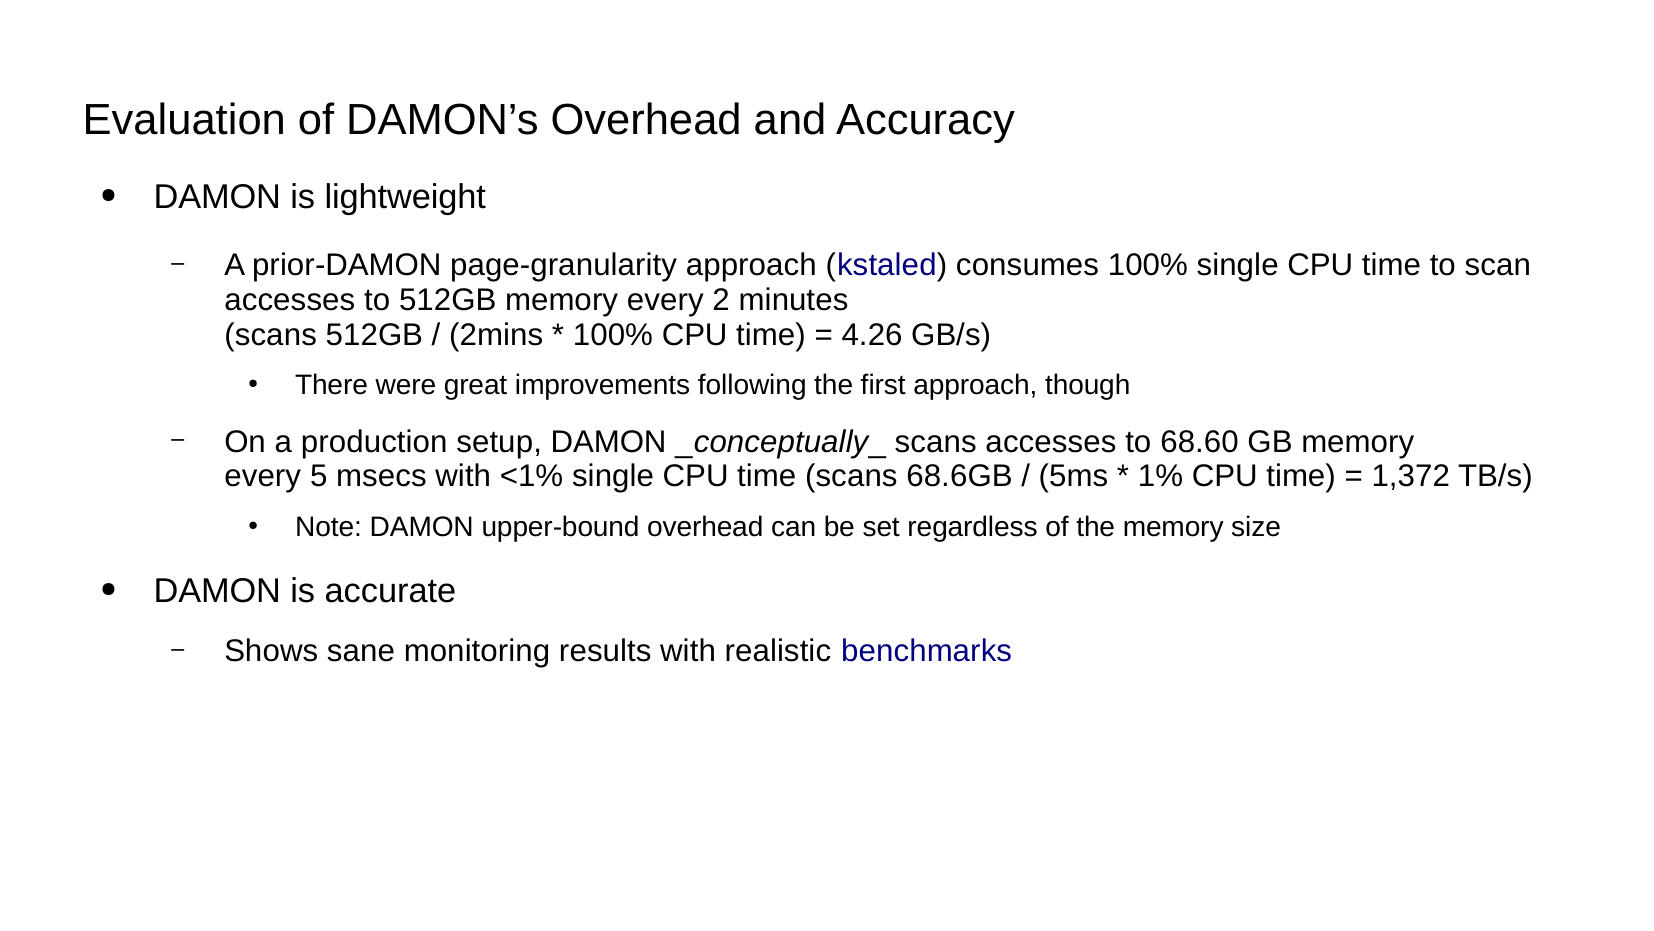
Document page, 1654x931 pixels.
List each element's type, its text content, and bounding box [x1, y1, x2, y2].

list DAMON is lightweight A prior-DAMON page-granularity approach (kstaled) consumes 100% single CPU time to scan accesses to 512GB memory every 2 minutes (scans 512GB / (2mins * 100% CPU time) = 4.26 GB/s) There were great improvements following the first approach, though On a production setup, DAMON _conceptually_ scans accesses to 68.60 GB memory every 5 msecs with <1% single CPU time (scans 68.6GB / (5ms * 1% CPU time) = 1,372 TB/s) Note: DAMON upper-bound overhead can be set regardless of the memory size DAMON is accurate Shows sane monitoring results with realistic benchmarks [82, 177, 1571, 833]
title Evaluation of DAMON’s Overhead and Accuracy [82, 81, 1571, 157]
